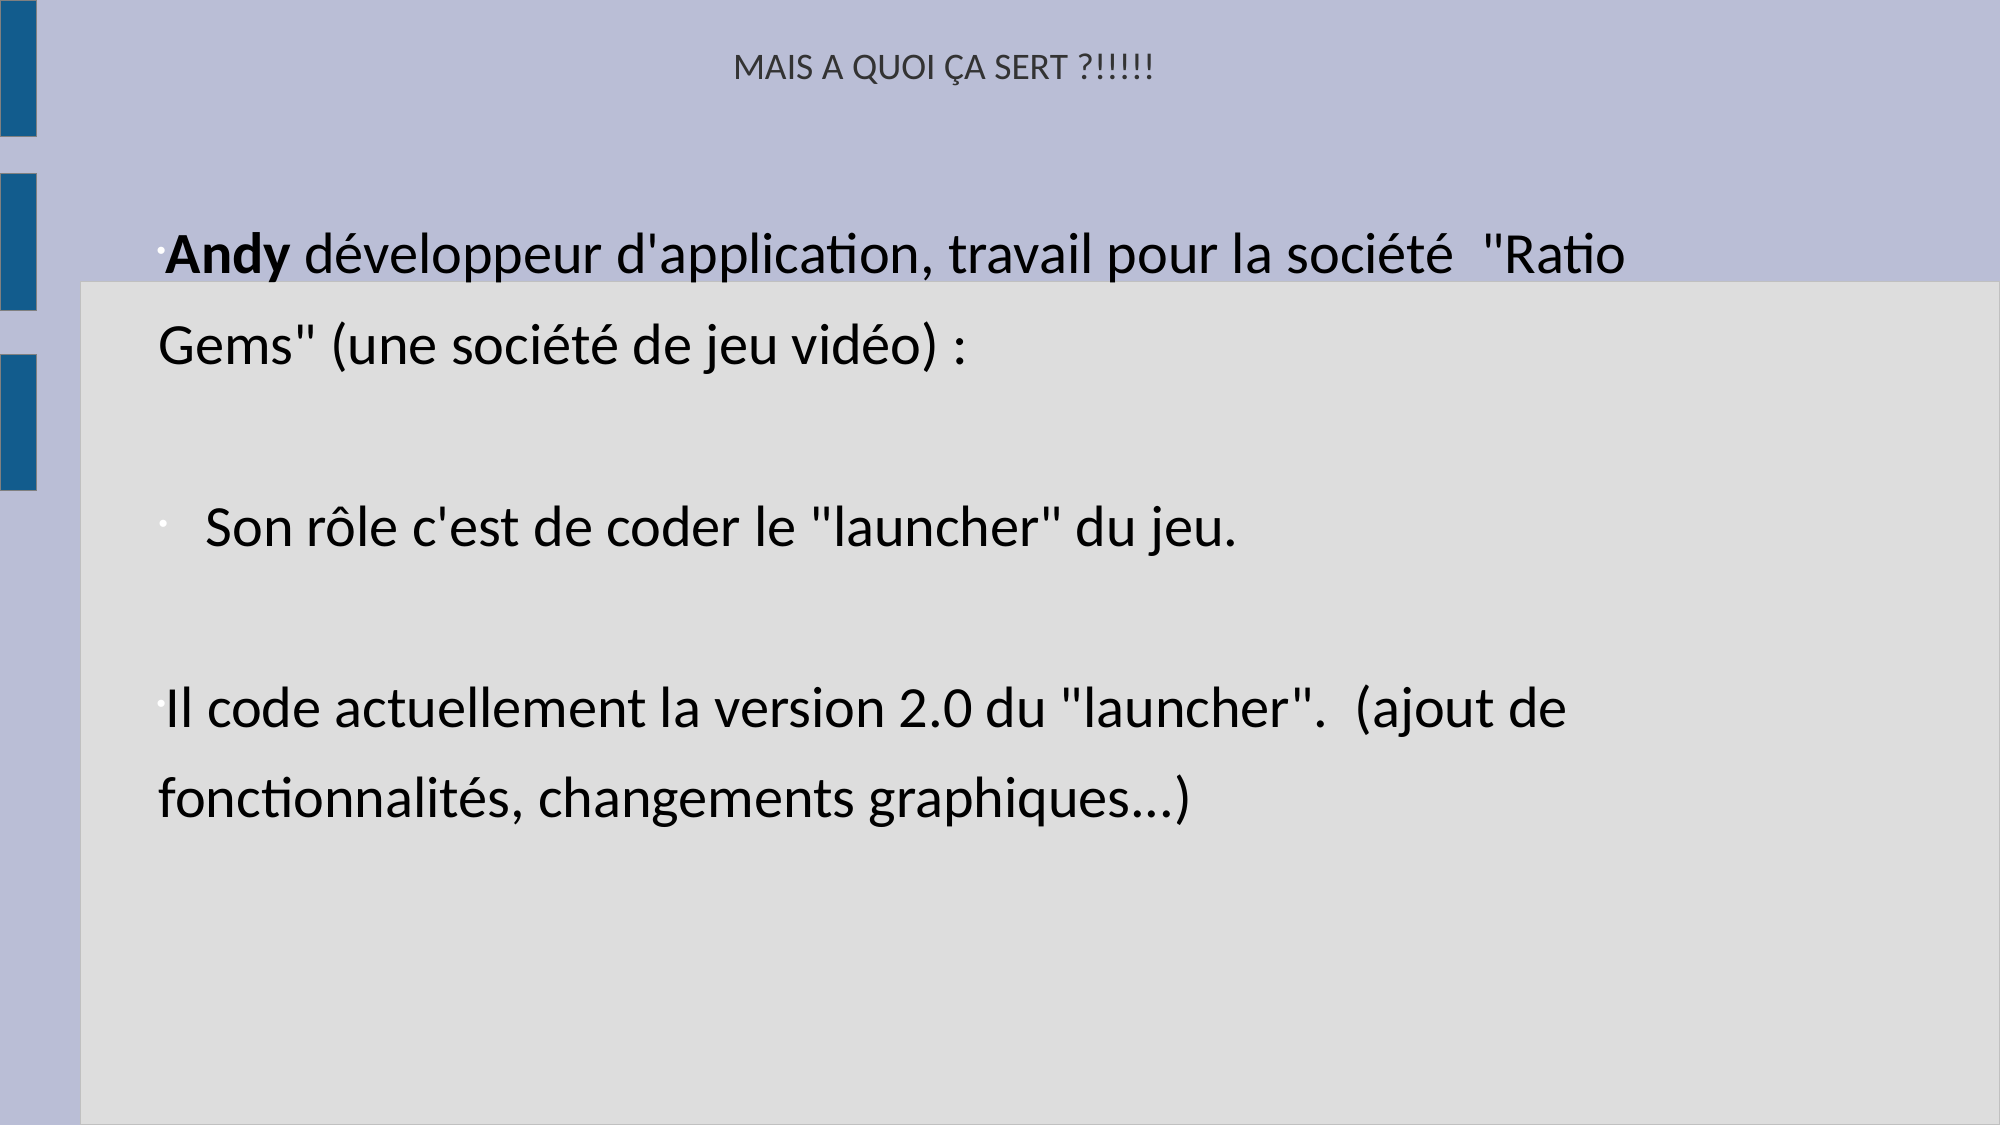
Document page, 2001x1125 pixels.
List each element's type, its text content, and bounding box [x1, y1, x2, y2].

text_box Andy développeur d'application, travail pour la société "Ratio Gems" (une société de jeu vidéo) : Son rôle c'est de coder le "launcher" du jeu. Il code actuellement la version 2.0 du "launcher". (ajout de fonctionnalités, changements graphiques...) [156, 192, 1750, 830]
title MAIS A QUOI ÇA SERT ?!!!!! [524, 40, 1363, 192]
